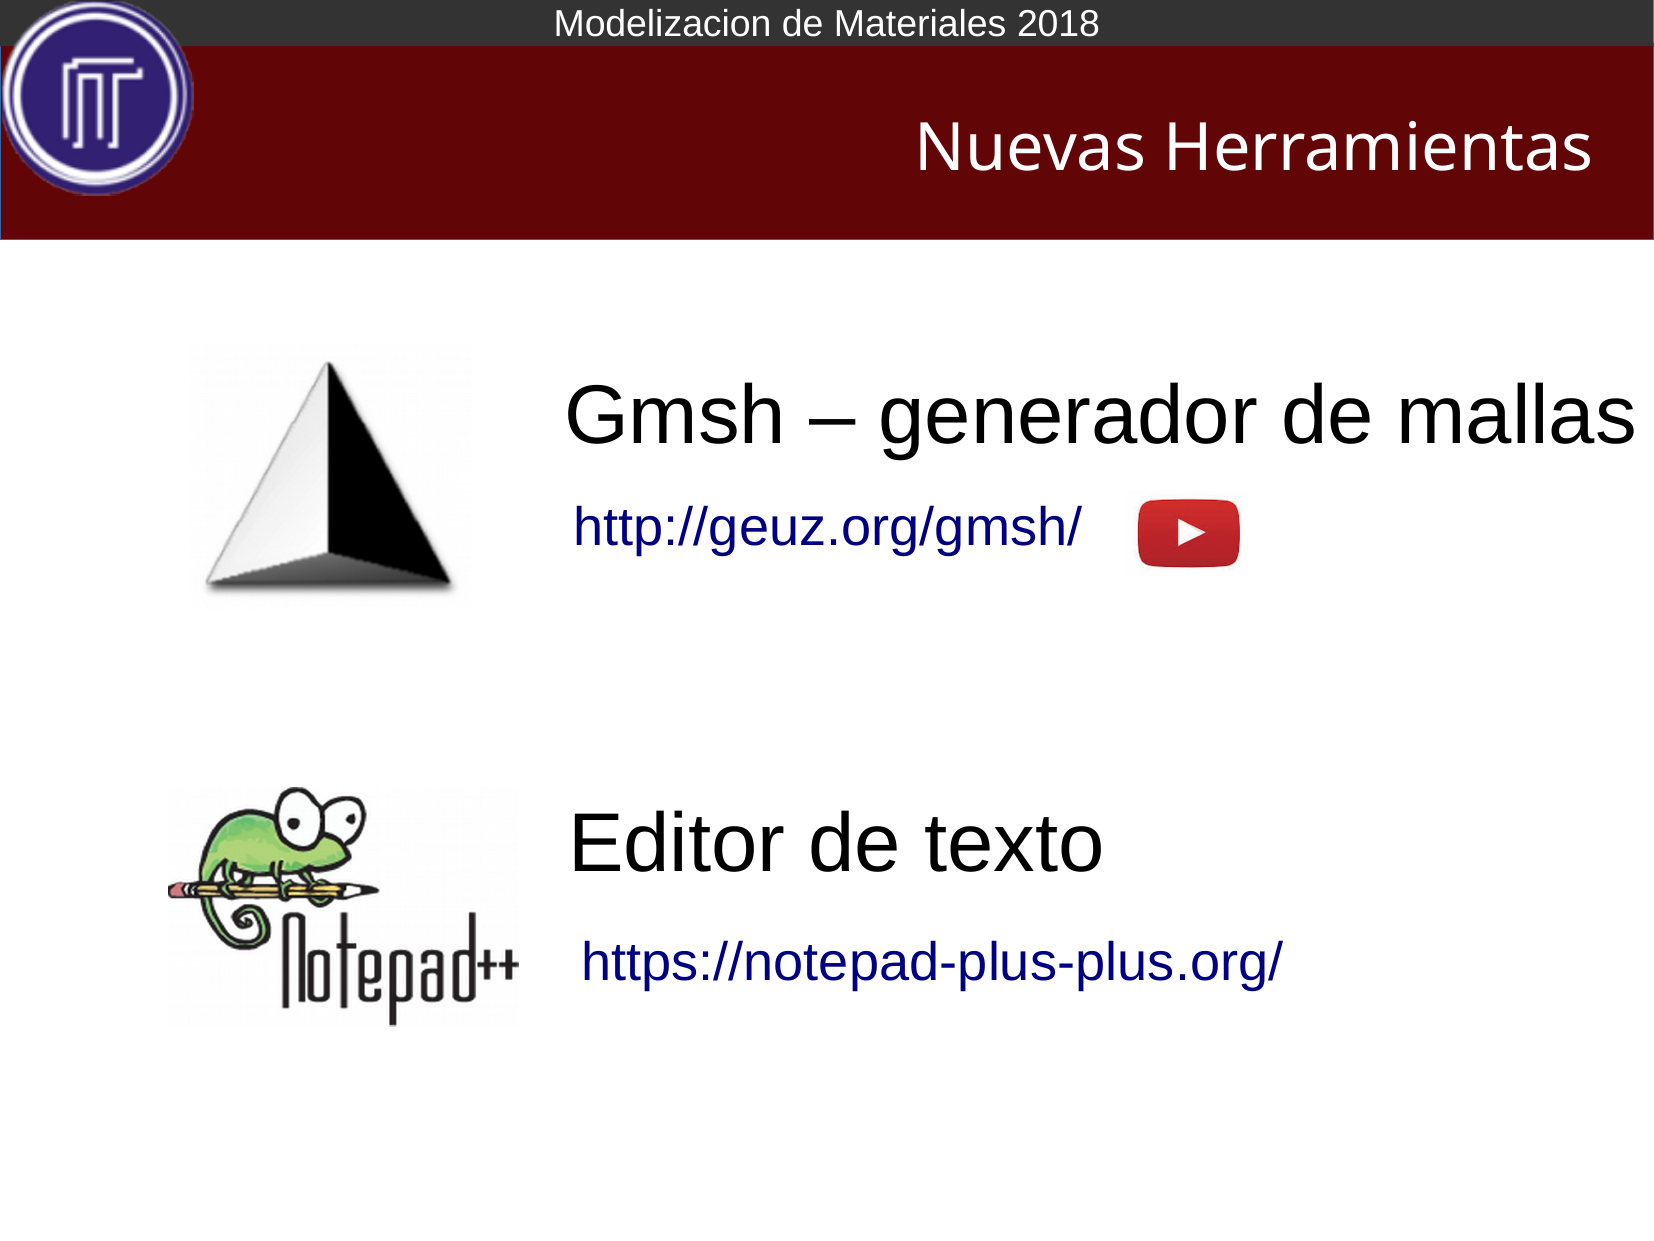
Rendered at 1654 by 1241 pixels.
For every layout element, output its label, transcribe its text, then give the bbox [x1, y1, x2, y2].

title Nuevas Herramientas [41, 70, 1654, 218]
picture [1127, 491, 1249, 576]
picture [0, 0, 194, 196]
picture [190, 343, 472, 611]
picture [168, 787, 519, 1027]
text_box http://geuz.org/gmsh/ [558, 488, 1099, 565]
text_box Editor de texto [553, 788, 1121, 897]
text_box https://notepad-plus-plus.org/ [566, 924, 1300, 1000]
text_box Gmsh – generador de mallas [549, 360, 1653, 469]
